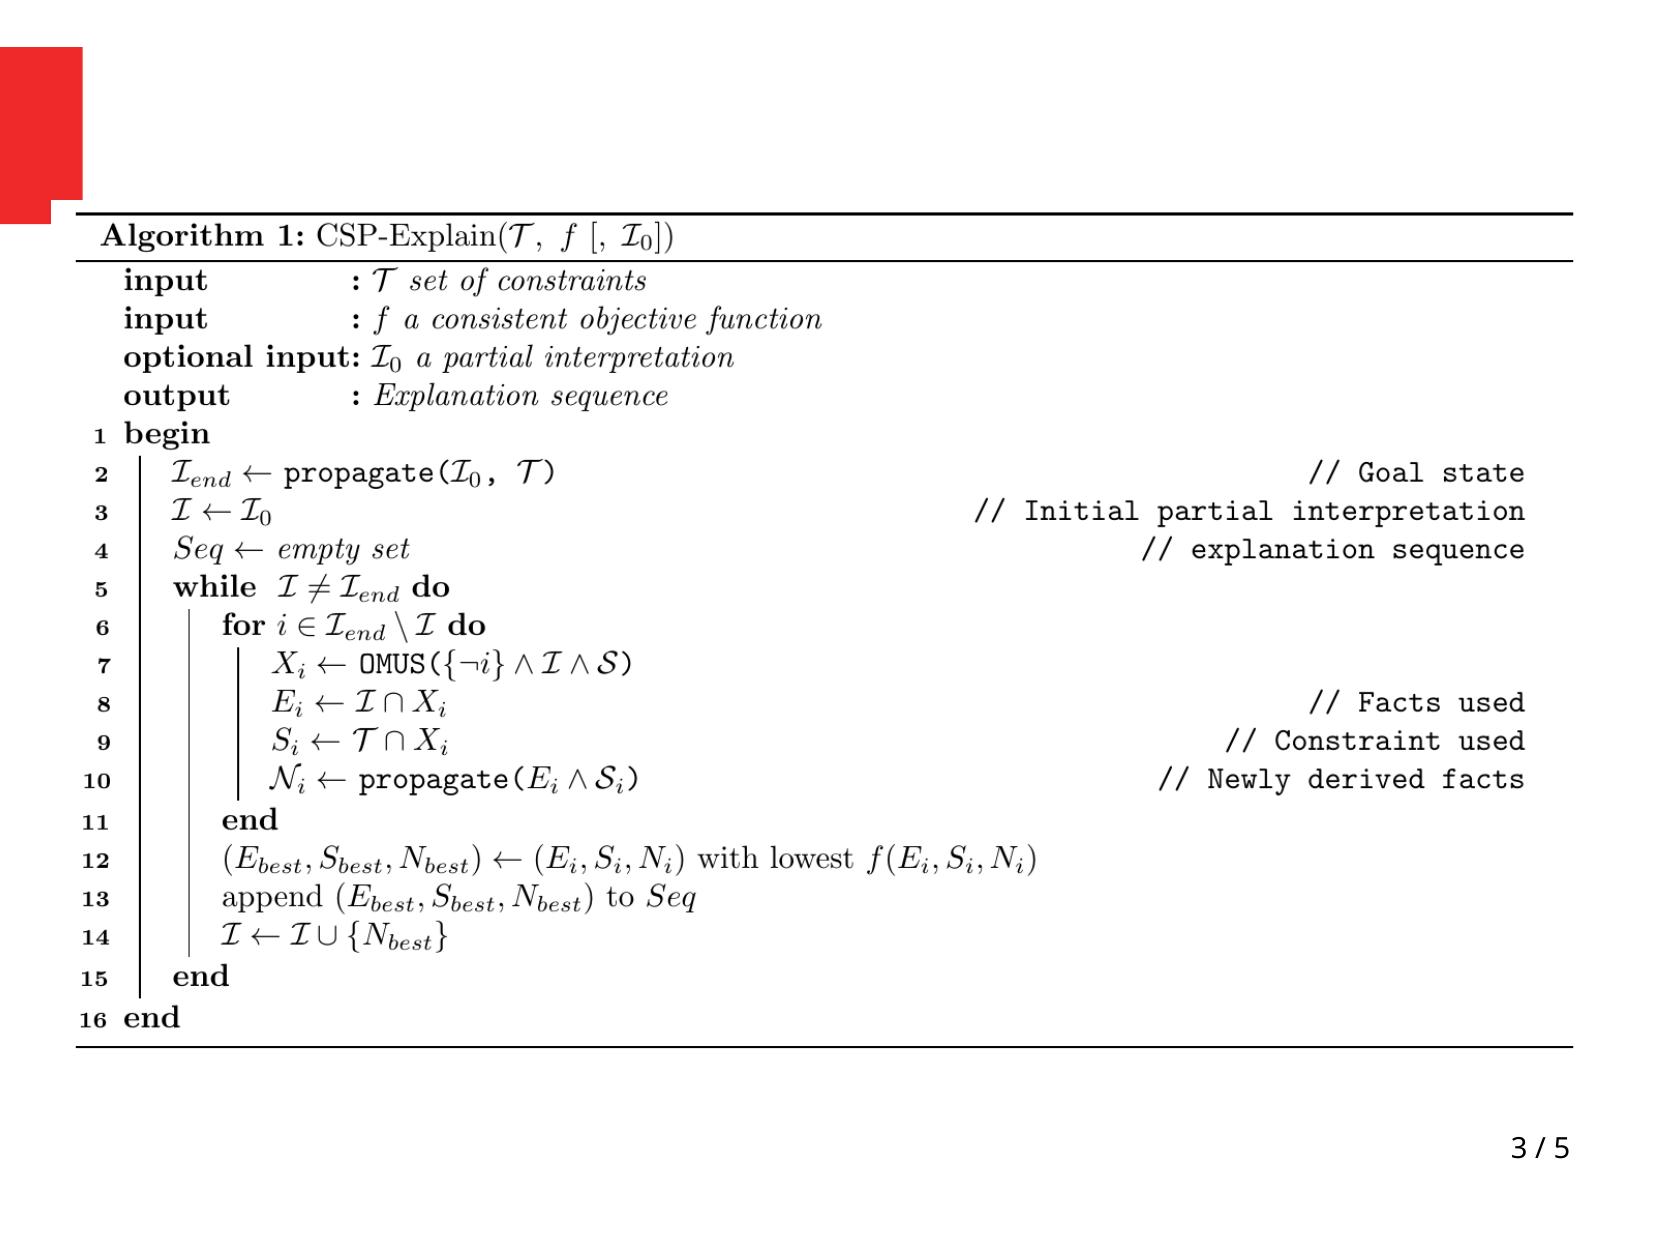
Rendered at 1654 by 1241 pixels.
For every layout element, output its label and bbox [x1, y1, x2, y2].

picture [51, 200, 1596, 1074]
